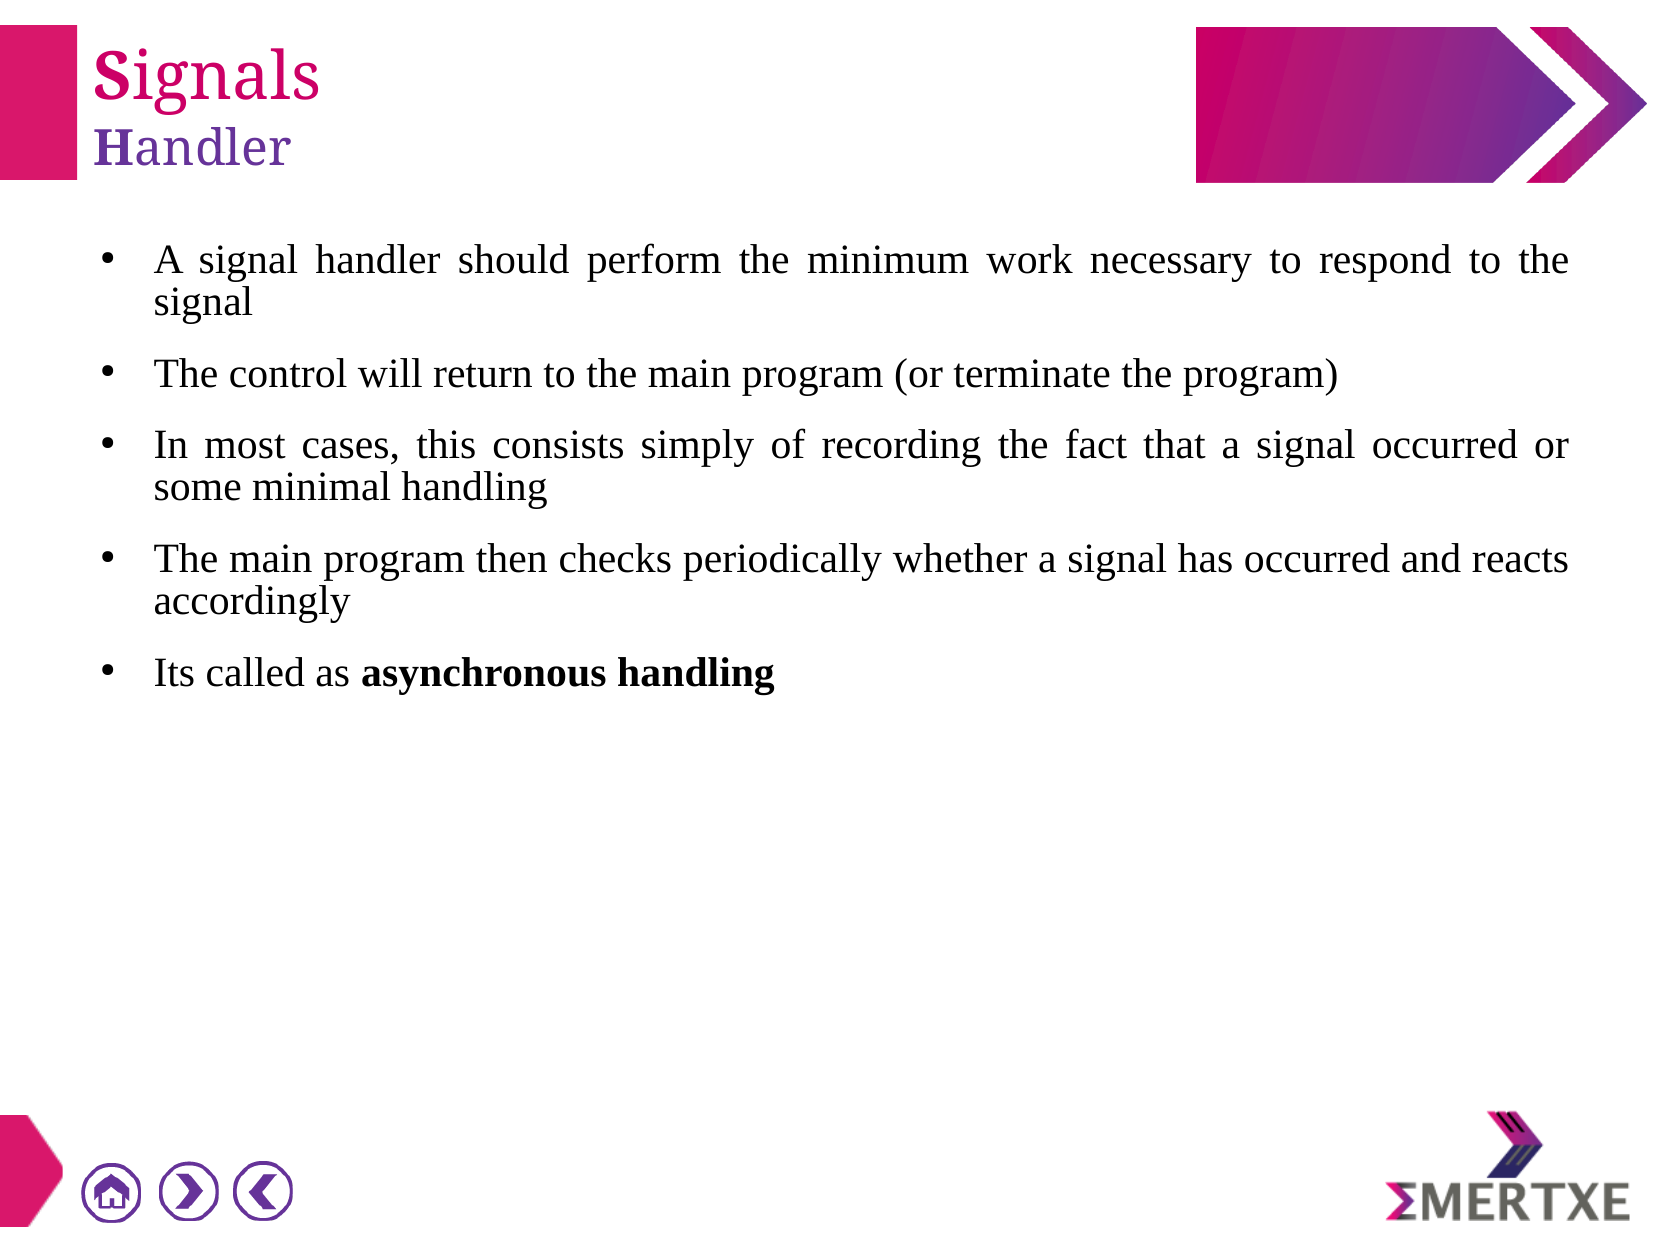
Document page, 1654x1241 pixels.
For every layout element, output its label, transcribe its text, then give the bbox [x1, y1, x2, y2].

picture [159, 1161, 219, 1221]
picture [81, 1163, 141, 1223]
picture [1571, 27, 1647, 183]
picture [233, 1161, 293, 1221]
list A signal handler should perform the minimum work necessary to respond to the signal The control will return to the main program (or terminate the program) In most cases, this consists simply of recording the fact that a signal occurred or some minimal handling The main program then checks periodically whether a signal has occurred and reacts accordingly Its called as asynchronous handling [82, 240, 1571, 1094]
title Signals Handler [93, 2, 1571, 210]
picture [1385, 1107, 1631, 1221]
